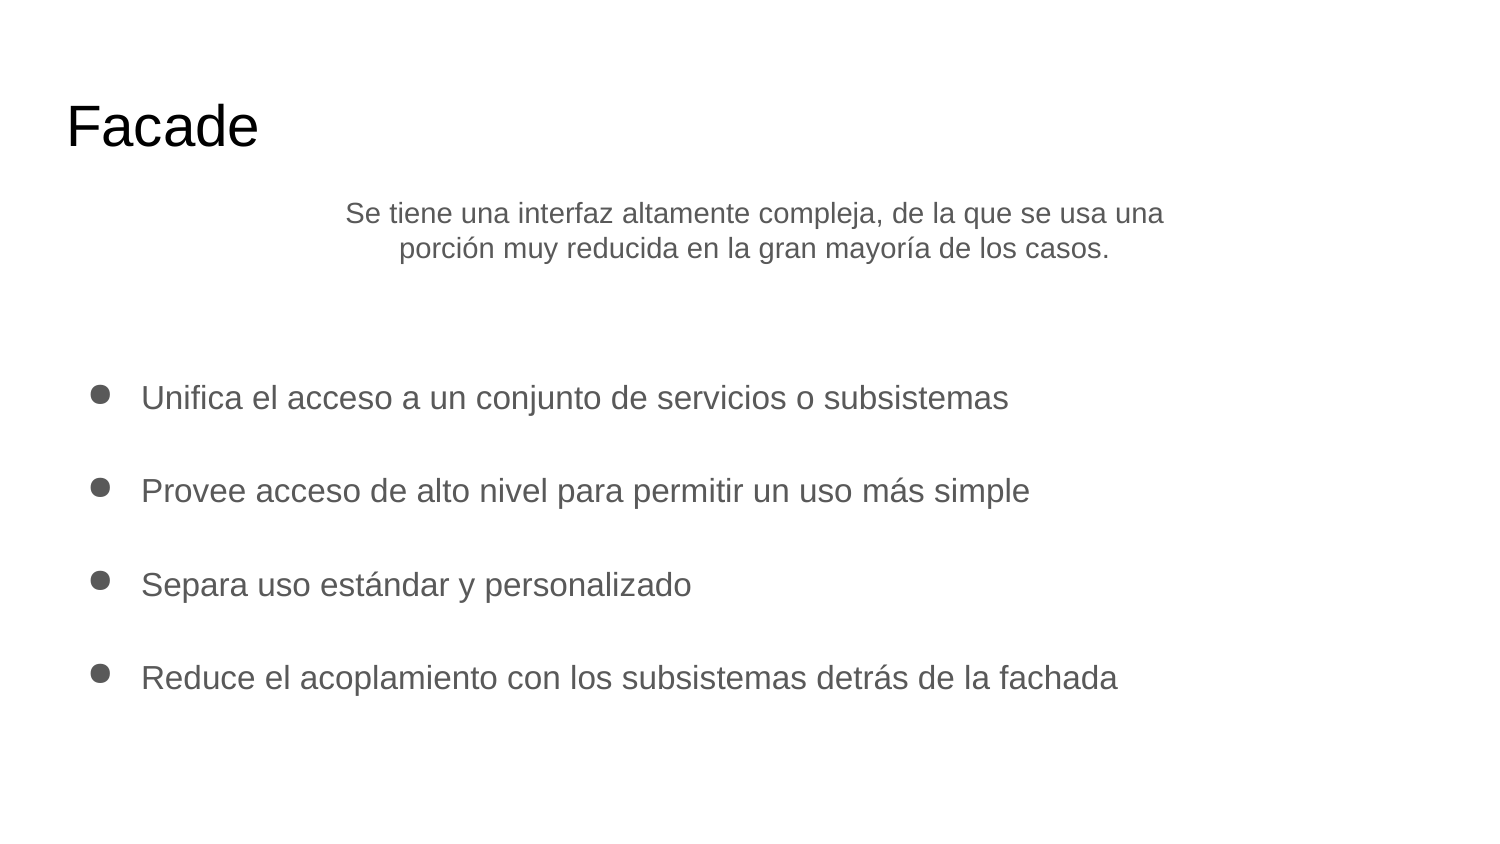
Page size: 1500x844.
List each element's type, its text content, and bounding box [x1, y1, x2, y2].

list Unifica el acceso a un conjunto de servicios o subsistemas Provee acceso de alto nivel para permitir un uso más simple Separa uso estándar y personalizado Reduce el acoplamiento con los subsistemas detrás de la fachada [51, 341, 1449, 601]
title Facade [51, 72, 1449, 167]
text_box Se tiene una interfaz altamente compleja, de la que se usa una porción muy reducida en la gran mayoría de los casos. [329, 179, 1181, 342]
